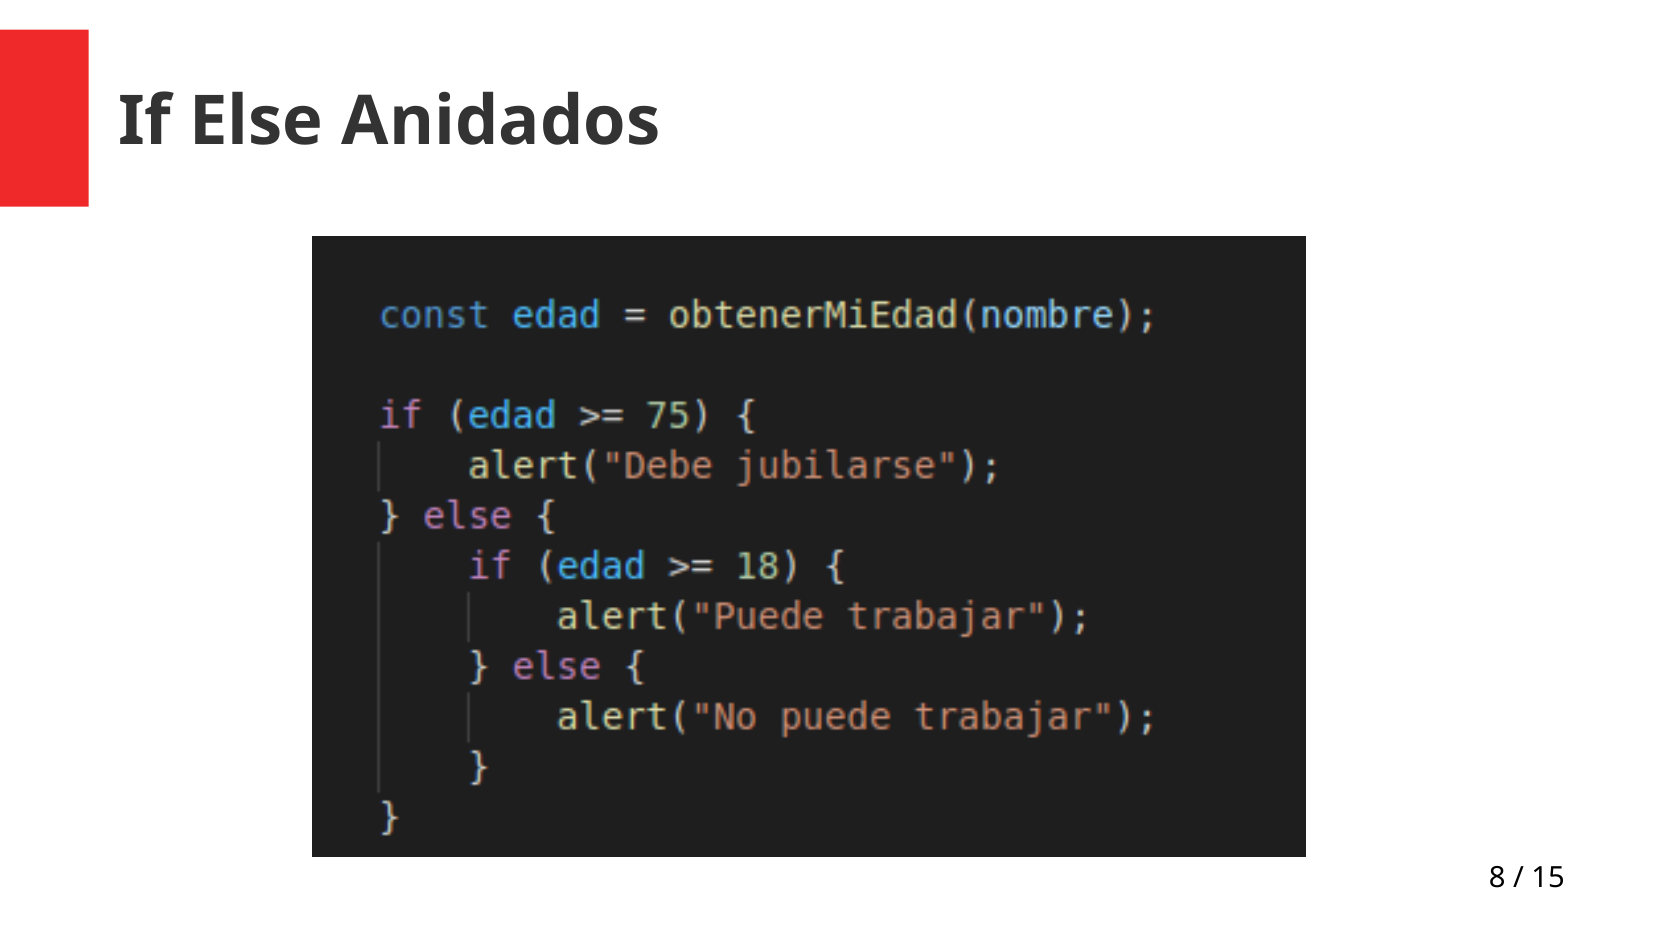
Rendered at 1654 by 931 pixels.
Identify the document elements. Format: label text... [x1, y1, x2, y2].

title If Else Anidados [118, 29, 1595, 207]
picture [312, 236, 1306, 857]
